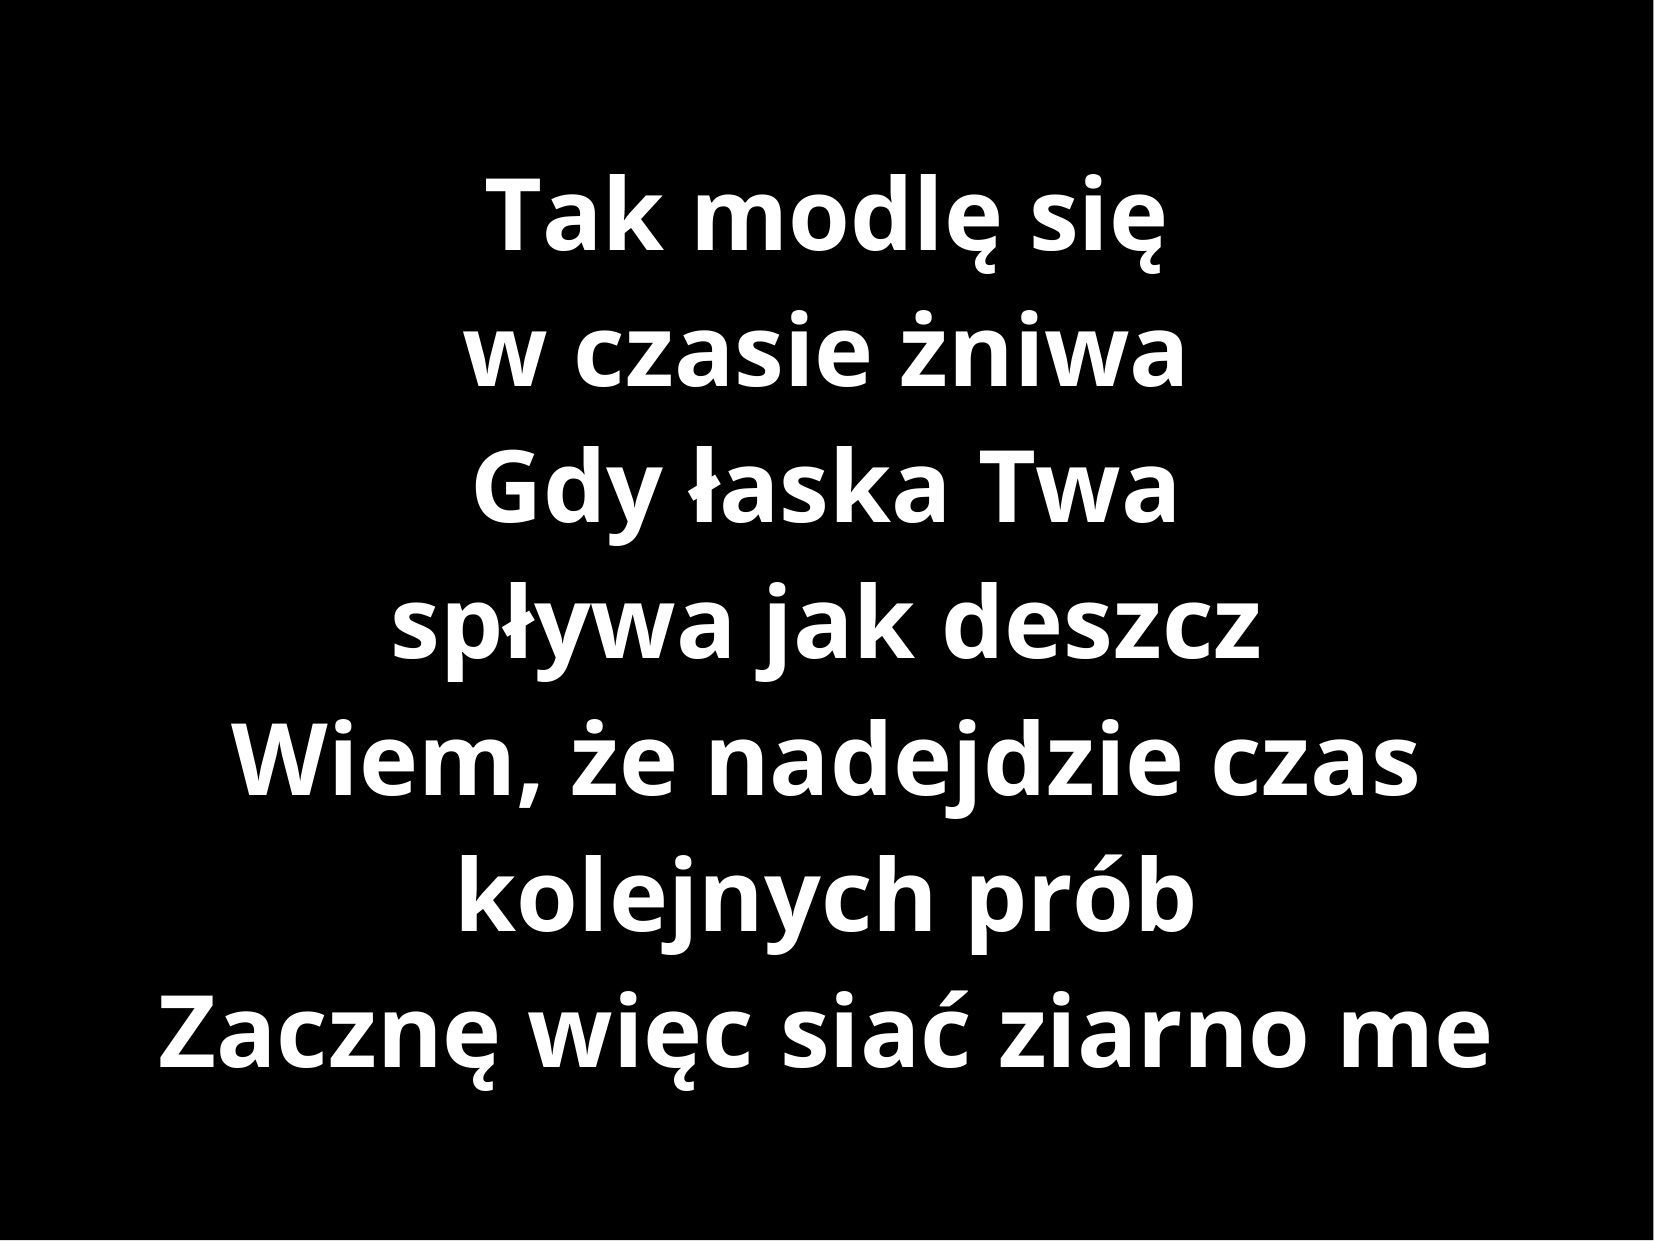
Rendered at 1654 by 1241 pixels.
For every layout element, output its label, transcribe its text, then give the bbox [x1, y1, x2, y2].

title Tak modlę się w czasie żniwa Gdy łaska Twa spływa jak deszcz Wiem, że nadejdzie czas kolejnych prób Zacznę więc siać ziarno me [0, 0, 1654, 1241]
